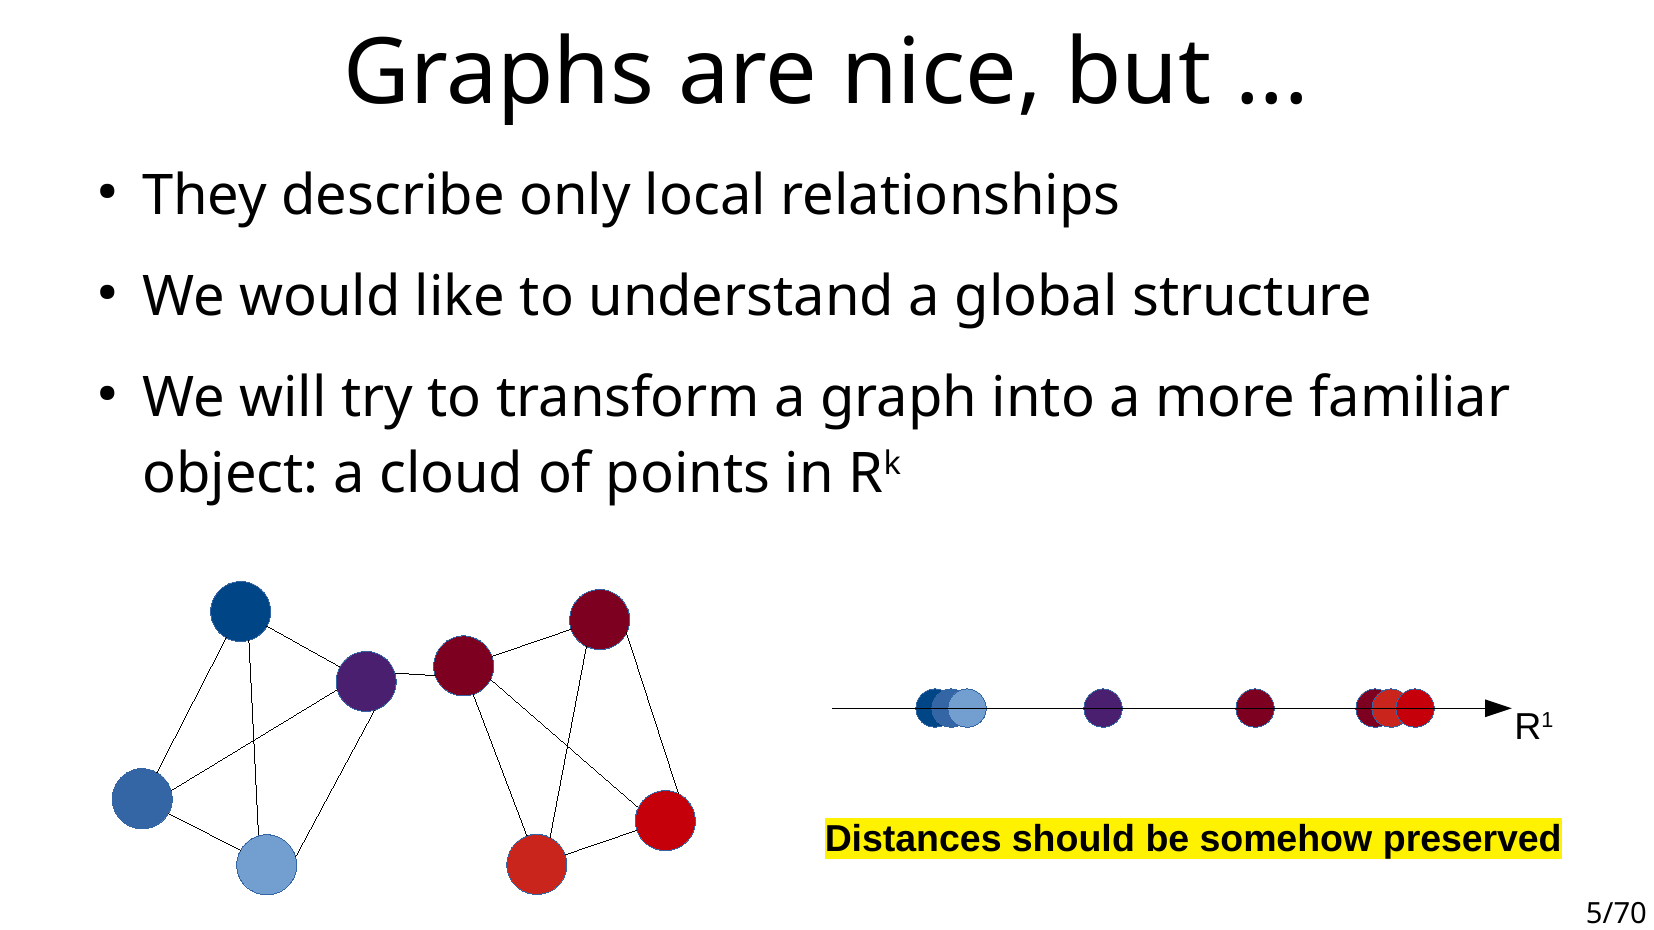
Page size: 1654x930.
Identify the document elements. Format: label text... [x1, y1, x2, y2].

text_box [210, 581, 271, 642]
text_box R1 [1499, 698, 1569, 756]
text_box [1355, 709, 1435, 728]
text_box [1083, 688, 1123, 708]
text_box [1083, 709, 1123, 728]
text_box [569, 589, 630, 650]
text_box [1235, 688, 1275, 708]
text_box Distances should be somehow preserved [810, 810, 1578, 867]
text_box [236, 834, 297, 895]
title Graphs are nice, but ... [82, 2, 1571, 135]
text_box [915, 709, 987, 728]
text_box [1235, 709, 1275, 728]
text_box [635, 790, 696, 851]
text_box [336, 651, 397, 712]
text_box [433, 635, 494, 696]
list They describe only local relationships We would like to understand a global structure We will try to transform a graph into a more familiar object: a cloud of points in Rk [82, 154, 1571, 516]
text_box [506, 834, 567, 895]
text_box [915, 688, 987, 708]
text_box [112, 768, 173, 829]
text_box [1355, 688, 1435, 708]
